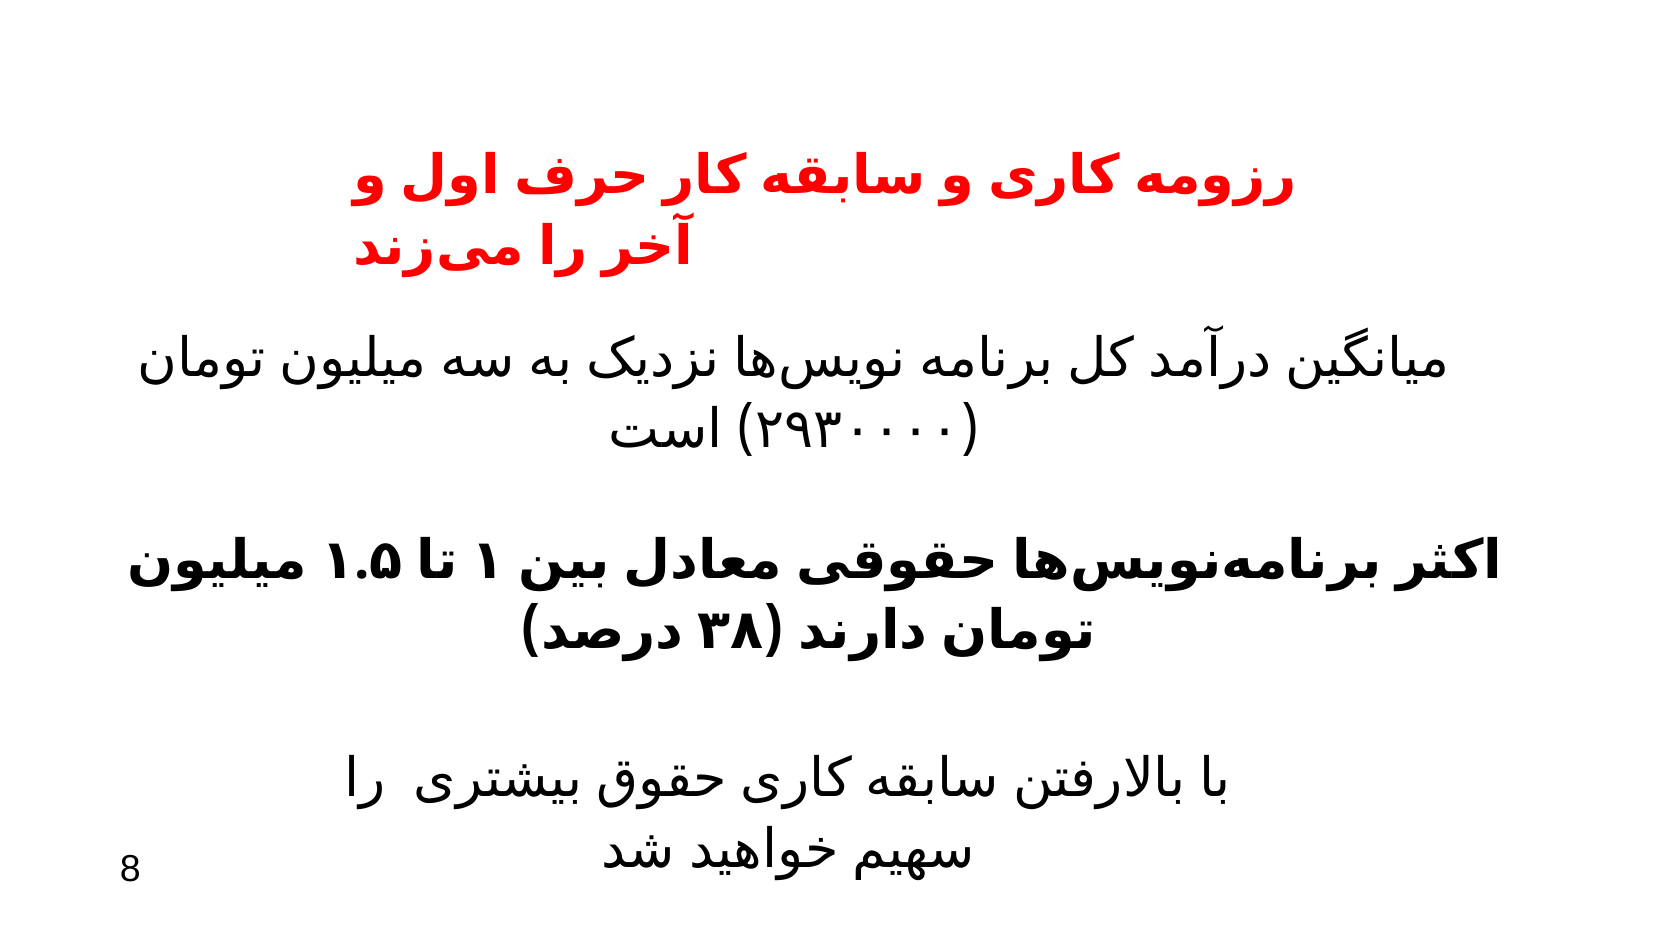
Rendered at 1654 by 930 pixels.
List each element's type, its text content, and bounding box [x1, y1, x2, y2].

text_box اکثر برنامه‌نویس‌ها حقوقی معادل بین ۱ تا ۱.۵ میلیون تومان دارند (۳۸ درصد) [98, 522, 1607, 692]
text_box 8 [105, 840, 156, 897]
text_box میانگین درآمد کل برنامه نویس‌ها نزدیک به سه میلیون تومان (۲۹۳۰۰۰۰) است [122, 320, 1486, 445]
text_box با بالارفتن سابقه کاری حقوق بیشتری را سهیم خواهید شد [330, 740, 1381, 865]
text_box رزومه کاری و سابقه کار حرف اول و آخر را می‌زند [338, 138, 1367, 262]
